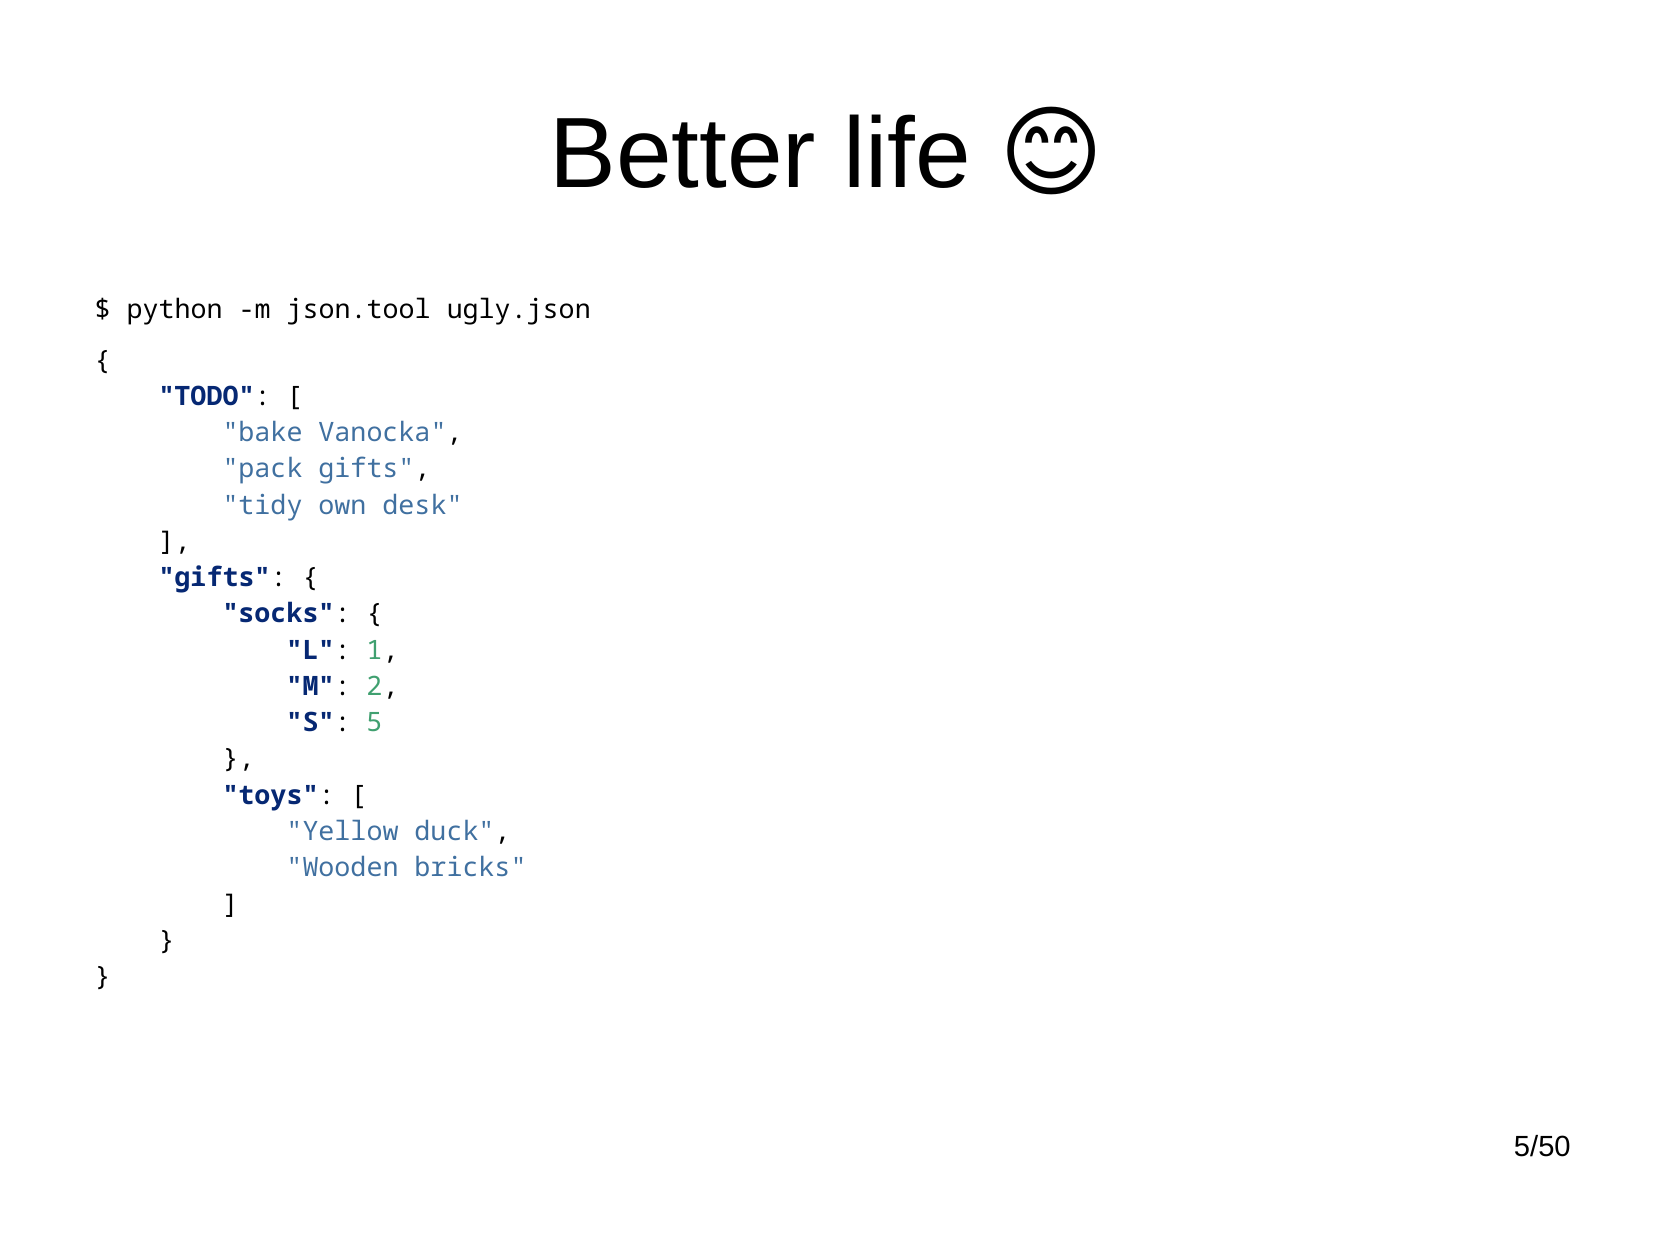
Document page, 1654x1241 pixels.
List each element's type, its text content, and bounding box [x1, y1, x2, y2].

list $ python -m json.tool ugly.json { "TODO": [ "bake Vanocka", "pack gifts", "tidy own desk" ], "gifts": { "socks": { "L": 1, "M": 2, "S": 5 }, "toys": [ "Yellow duck", "Wooden bricks" ] } } [82, 290, 1571, 1010]
title Better life 😊 [82, 97, 1571, 209]
